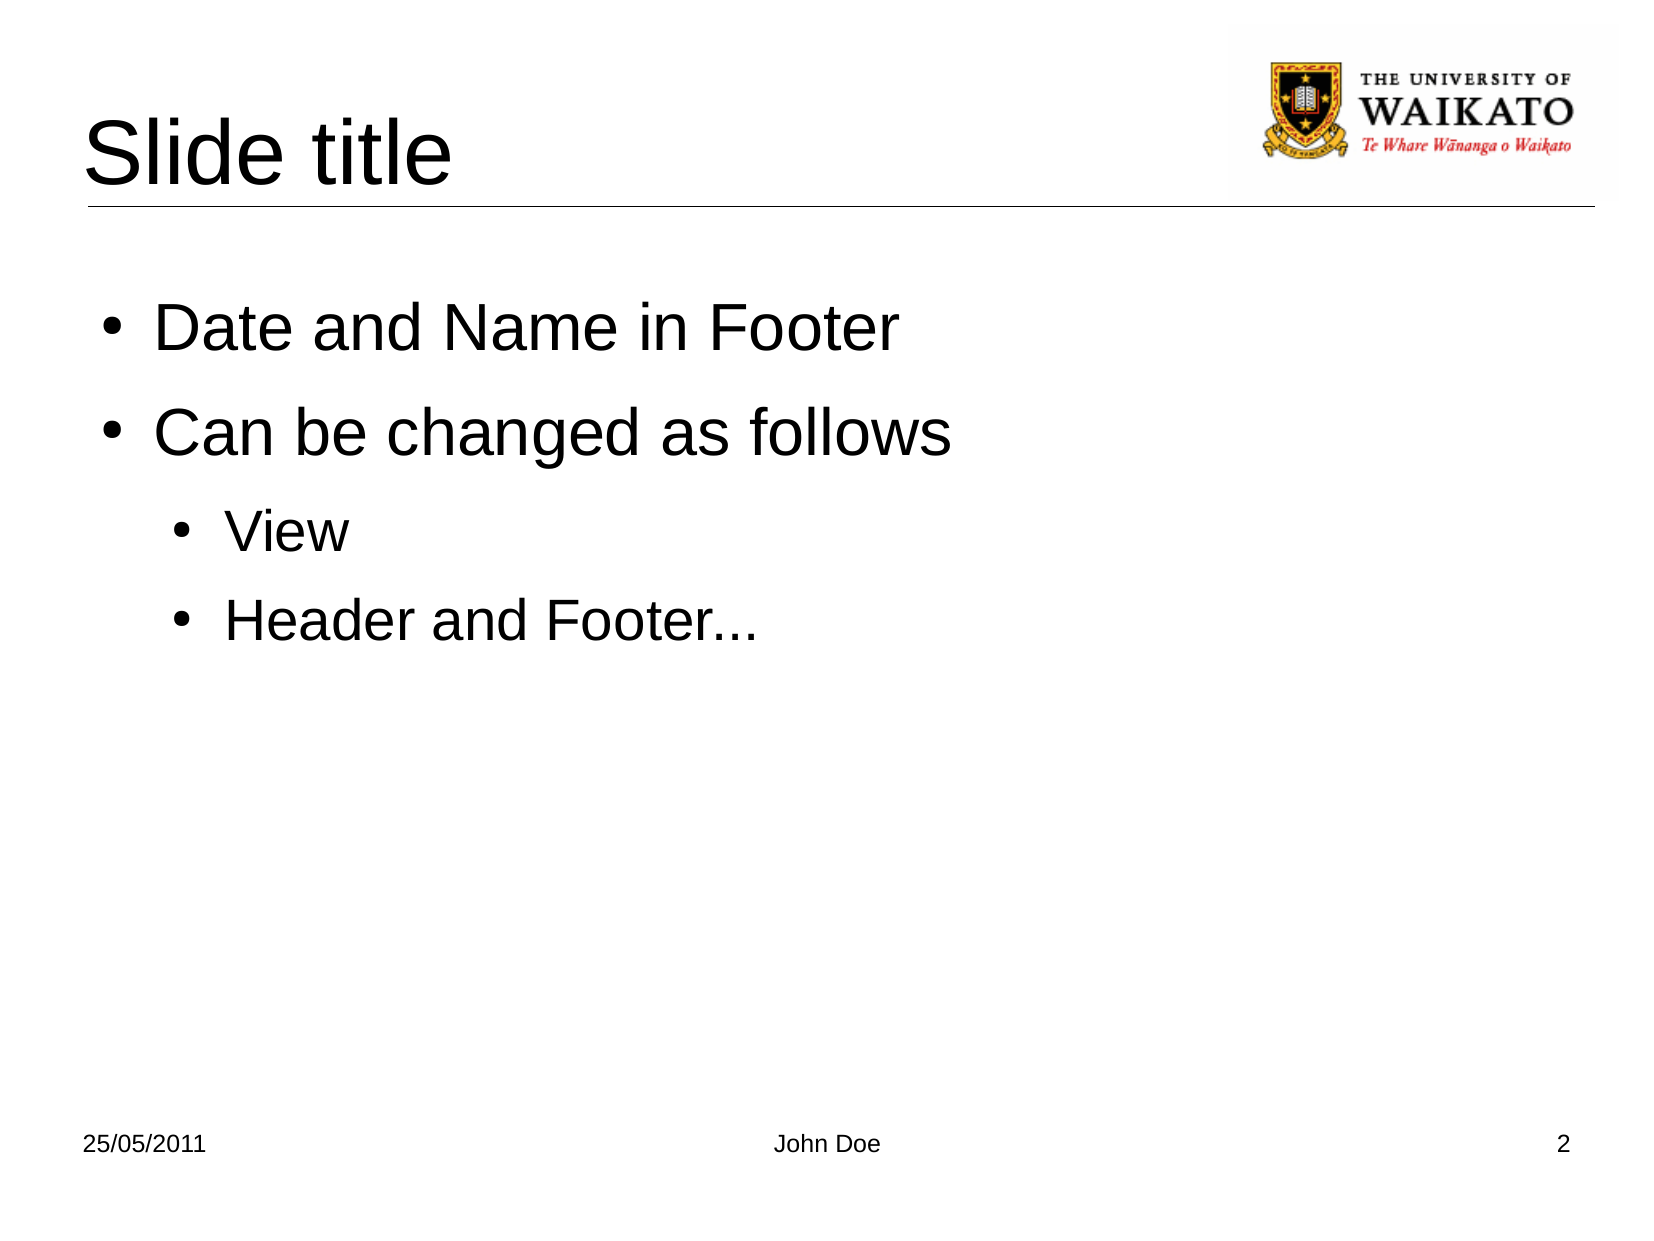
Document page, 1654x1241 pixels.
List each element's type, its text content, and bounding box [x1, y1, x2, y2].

list Date and Name in Footer Can be changed as follows View Header and Footer... [82, 290, 1571, 1109]
title Slide title [82, 49, 1571, 257]
picture [1228, 24, 1619, 201]
